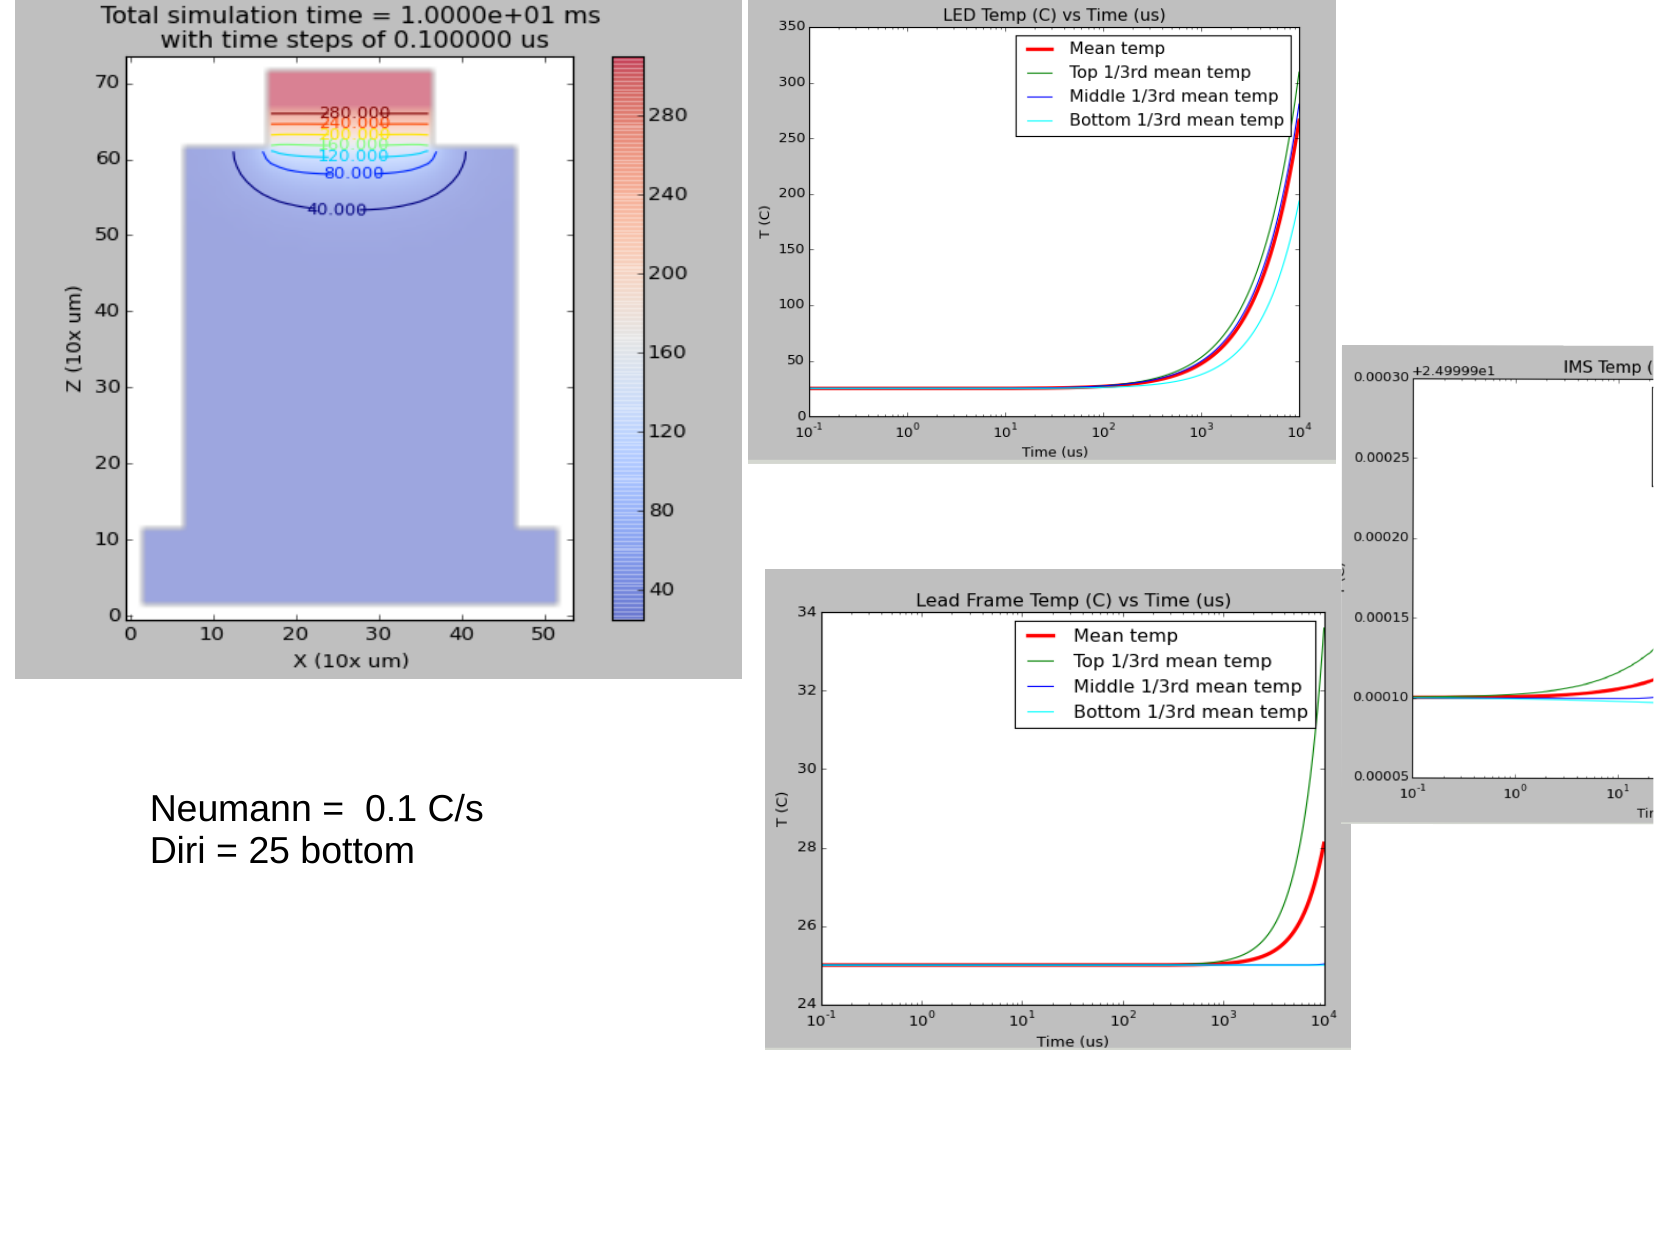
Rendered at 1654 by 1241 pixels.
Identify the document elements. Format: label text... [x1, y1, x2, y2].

picture [748, 0, 1336, 466]
text_box Neumann = 0.1 C/s Diri = 25 bottom [135, 780, 499, 879]
picture [15, 0, 742, 679]
picture [765, 345, 1654, 1051]
